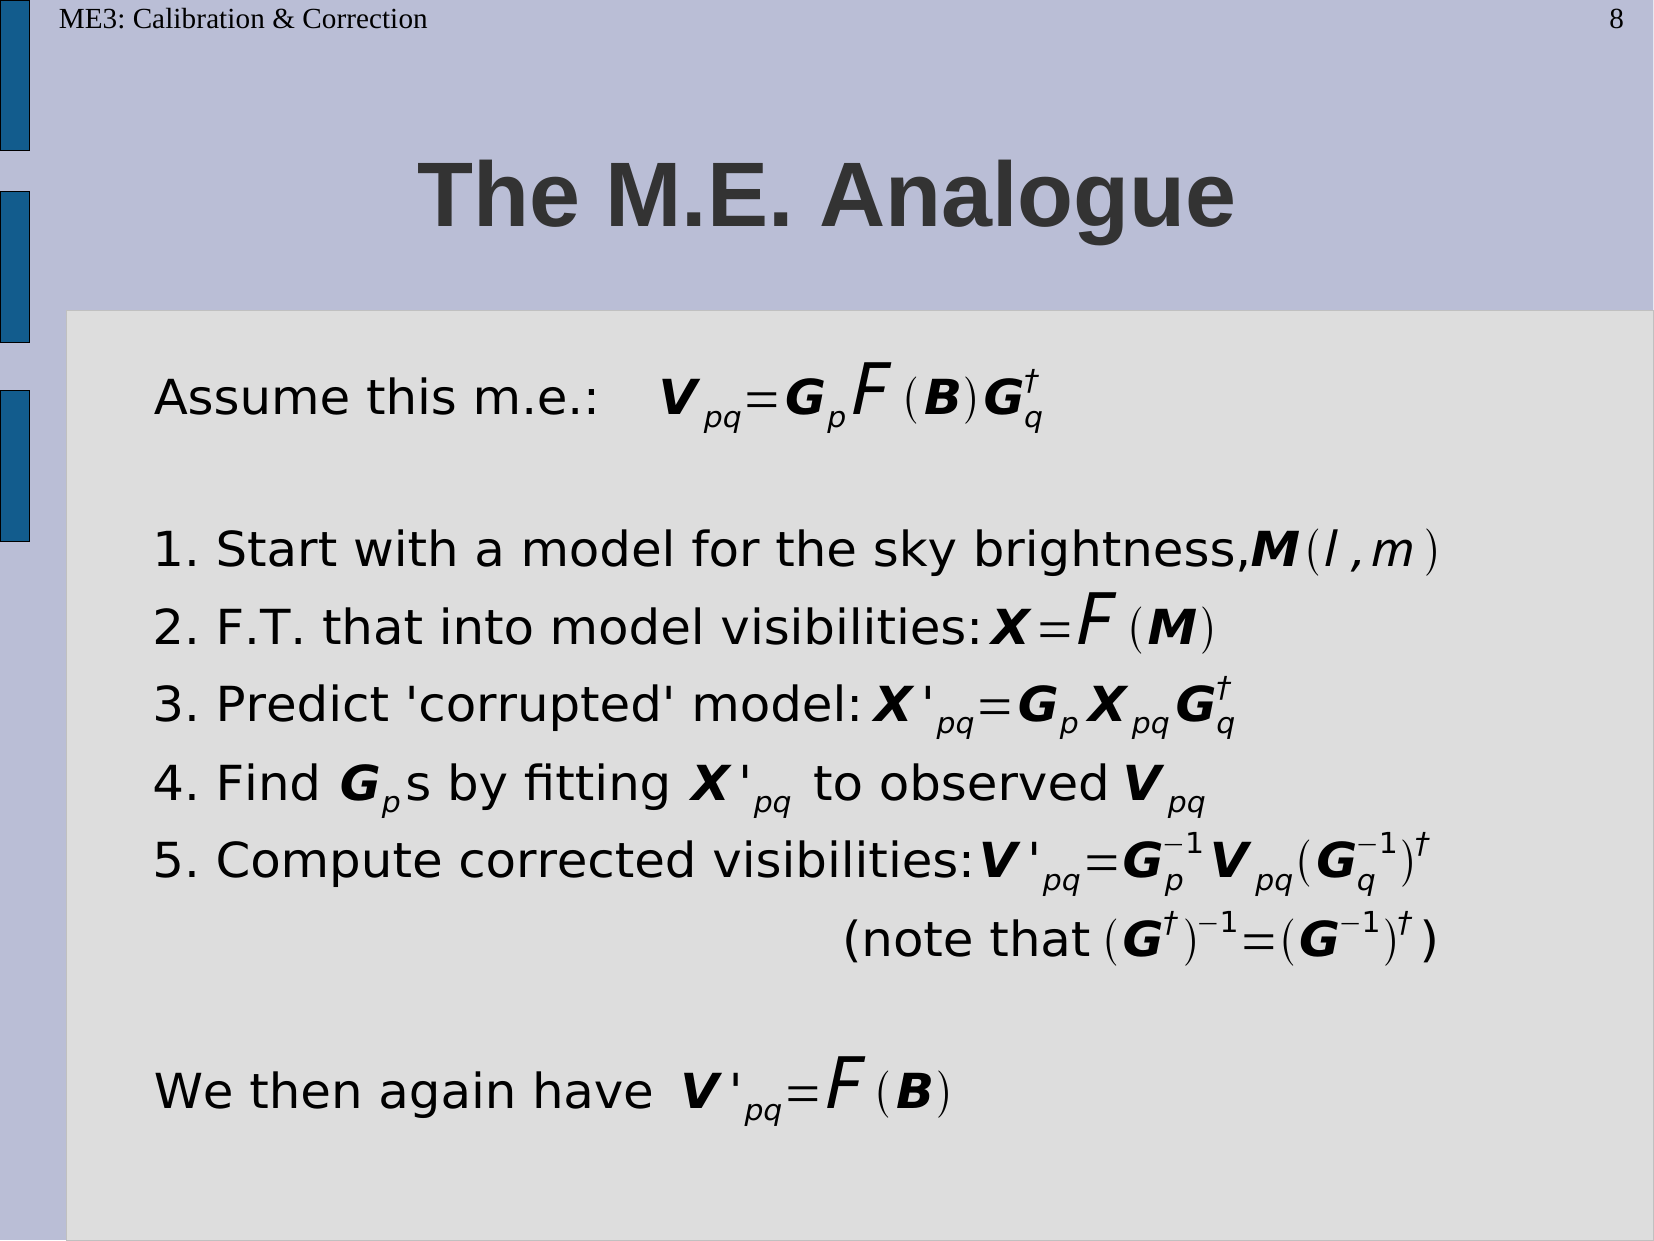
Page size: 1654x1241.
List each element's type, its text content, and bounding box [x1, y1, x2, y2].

title The M.E. Analogue [121, 98, 1534, 291]
chart [146, 354, 1446, 1201]
